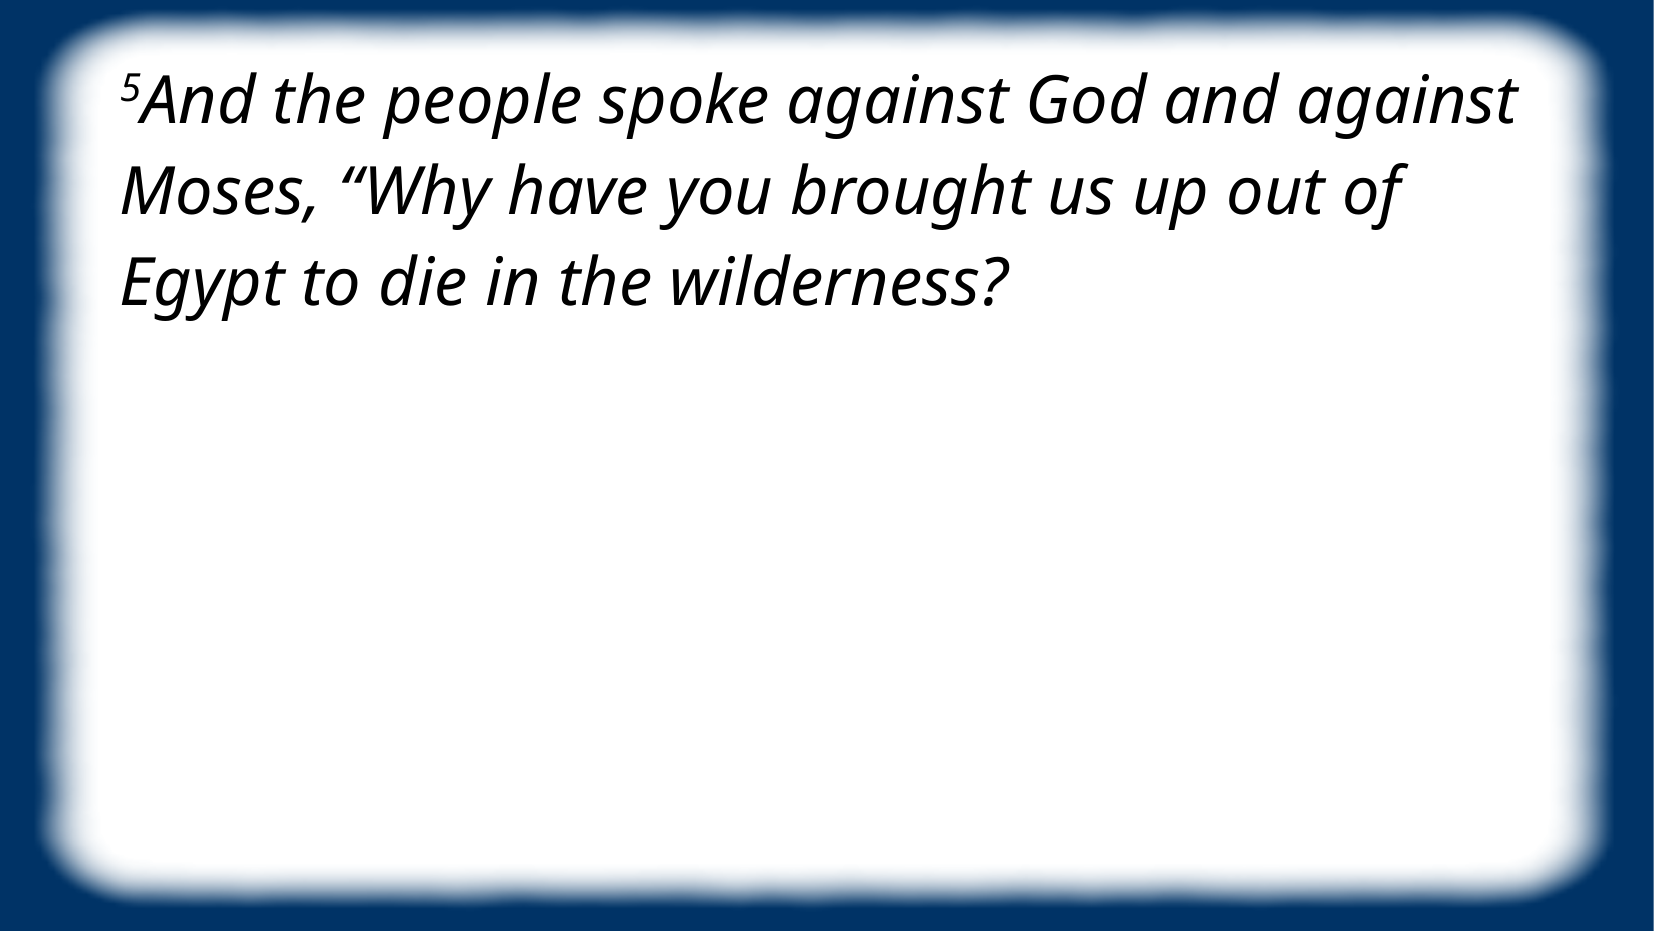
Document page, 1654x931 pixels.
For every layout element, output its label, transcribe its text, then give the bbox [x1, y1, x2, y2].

text_box 5And the people spoke against God and against Moses, “Why have you brought us up out of Egypt to die in the wilderness? [105, 45, 1561, 346]
picture [0, 0, 1654, 931]
